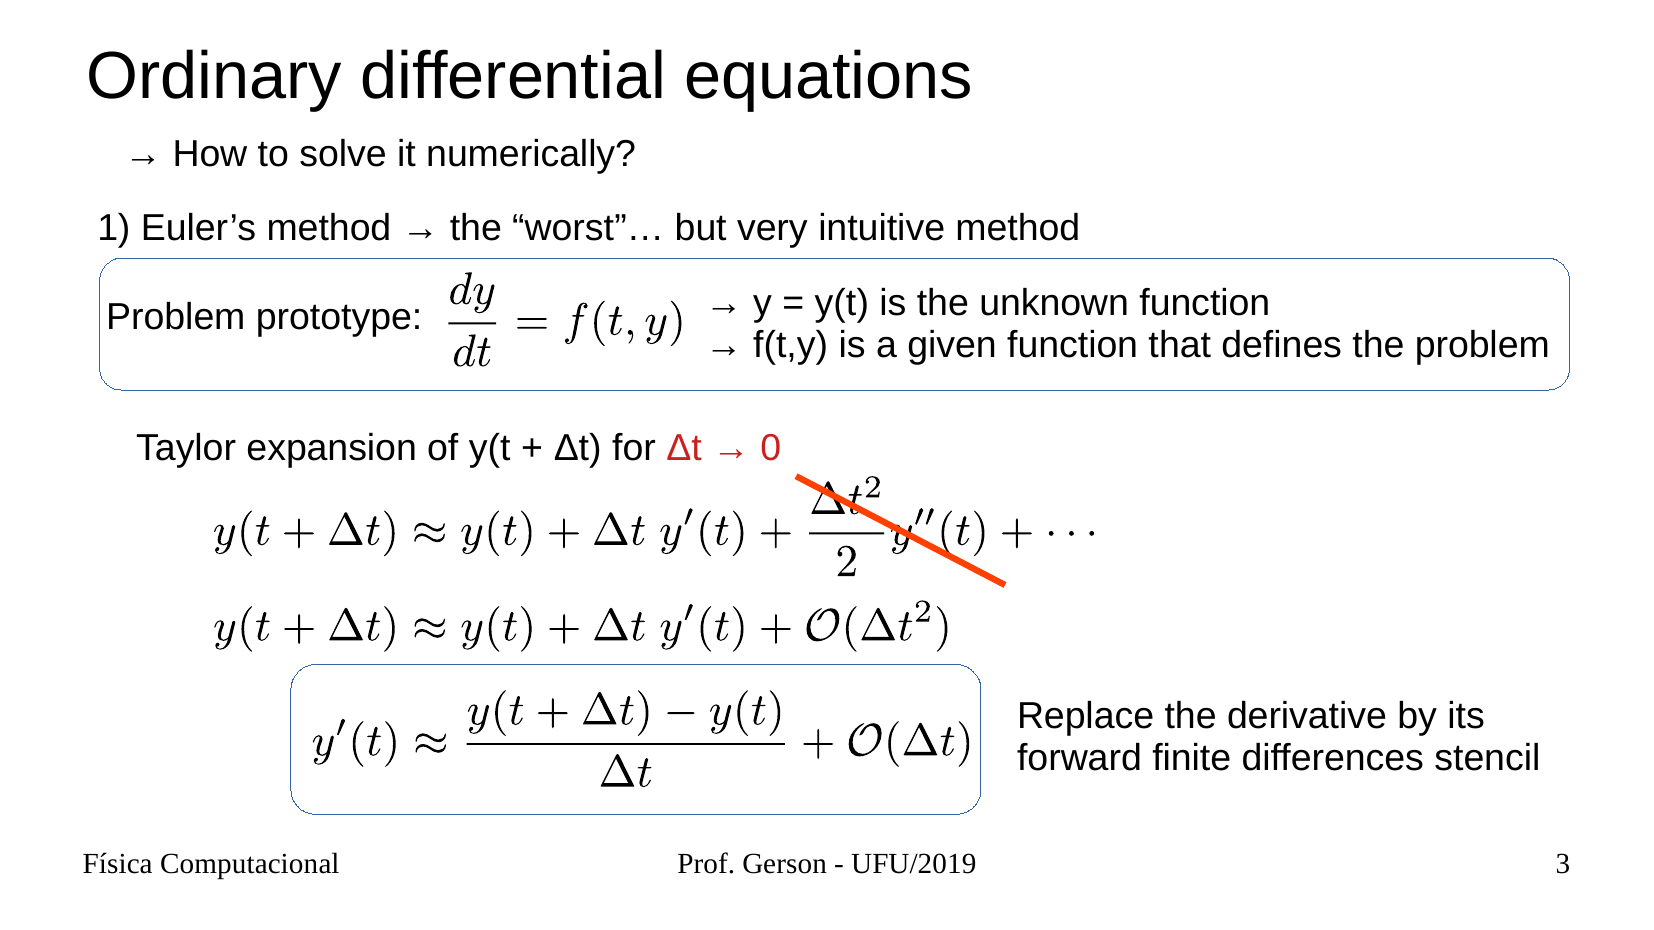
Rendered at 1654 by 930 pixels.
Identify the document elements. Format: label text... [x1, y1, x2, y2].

text_box → y = y(t) is the unknown function → f(t,y) is a given function that defines the problem [690, 273, 1566, 373]
text_box Taylor expansion of y(t + Δt) for Δt → 0 [121, 419, 797, 477]
text_box → How to solve it numerically? [109, 124, 652, 182]
picture [805, 476, 1095, 577]
picture [212, 600, 948, 652]
text_box Problem prototype: [91, 288, 99, 345]
text_box Problem prototype: [100, 288, 438, 345]
picture [446, 270, 684, 369]
picture [212, 476, 980, 577]
text_box 1) Euler’s method → the “worst”… but very intuitive method [82, 198, 1096, 256]
picture [309, 688, 971, 789]
text_box Ordinary differential equations [71, 31, 1121, 121]
text_box Replace the derivative by its forward finite differences stencil [1002, 687, 1556, 787]
